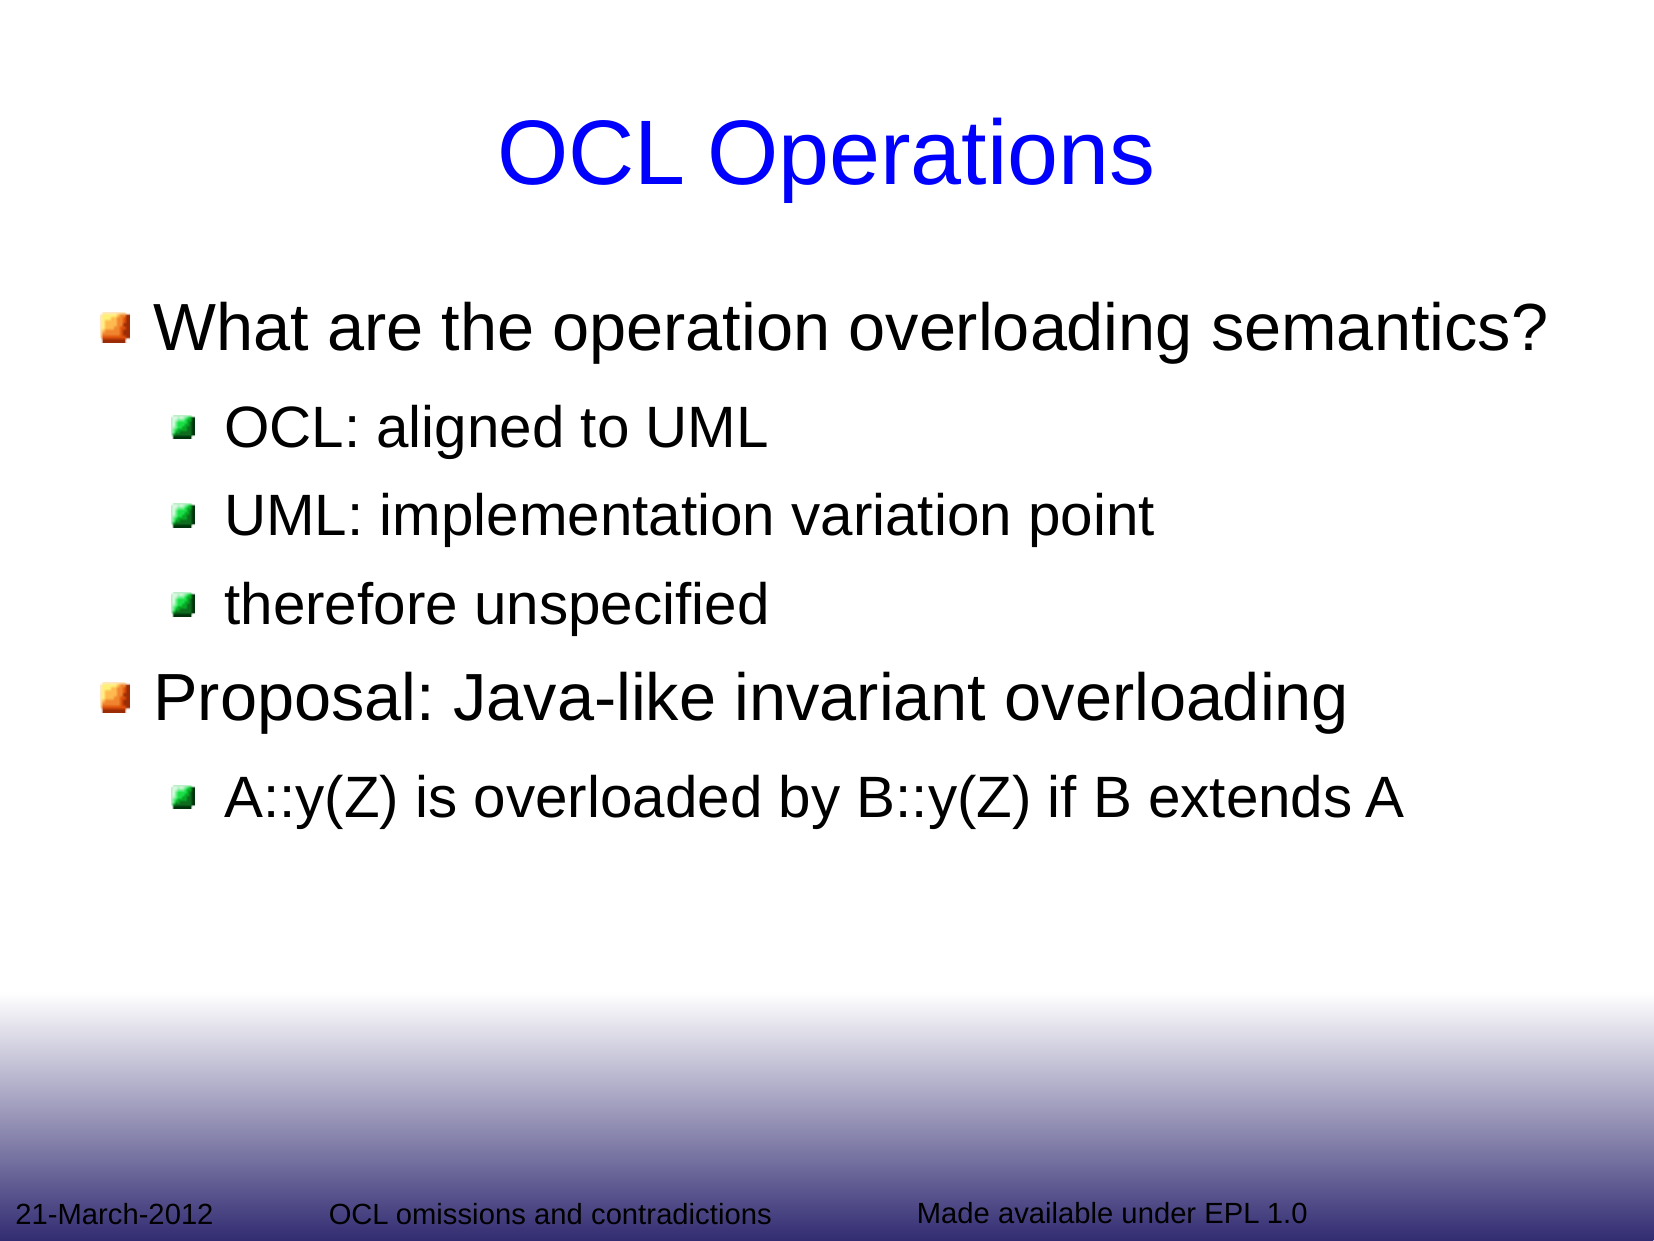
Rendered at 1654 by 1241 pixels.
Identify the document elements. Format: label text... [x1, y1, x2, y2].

list What are the operation overloading semantics? OCL: aligned to UML UML: implementation variation point therefore unspecified Proposal: Java-like invariant overloading A::y(Z) is overloaded by B::y(Z) if B extends A [82, 290, 1571, 1109]
title OCL Operations [82, 49, 1571, 257]
